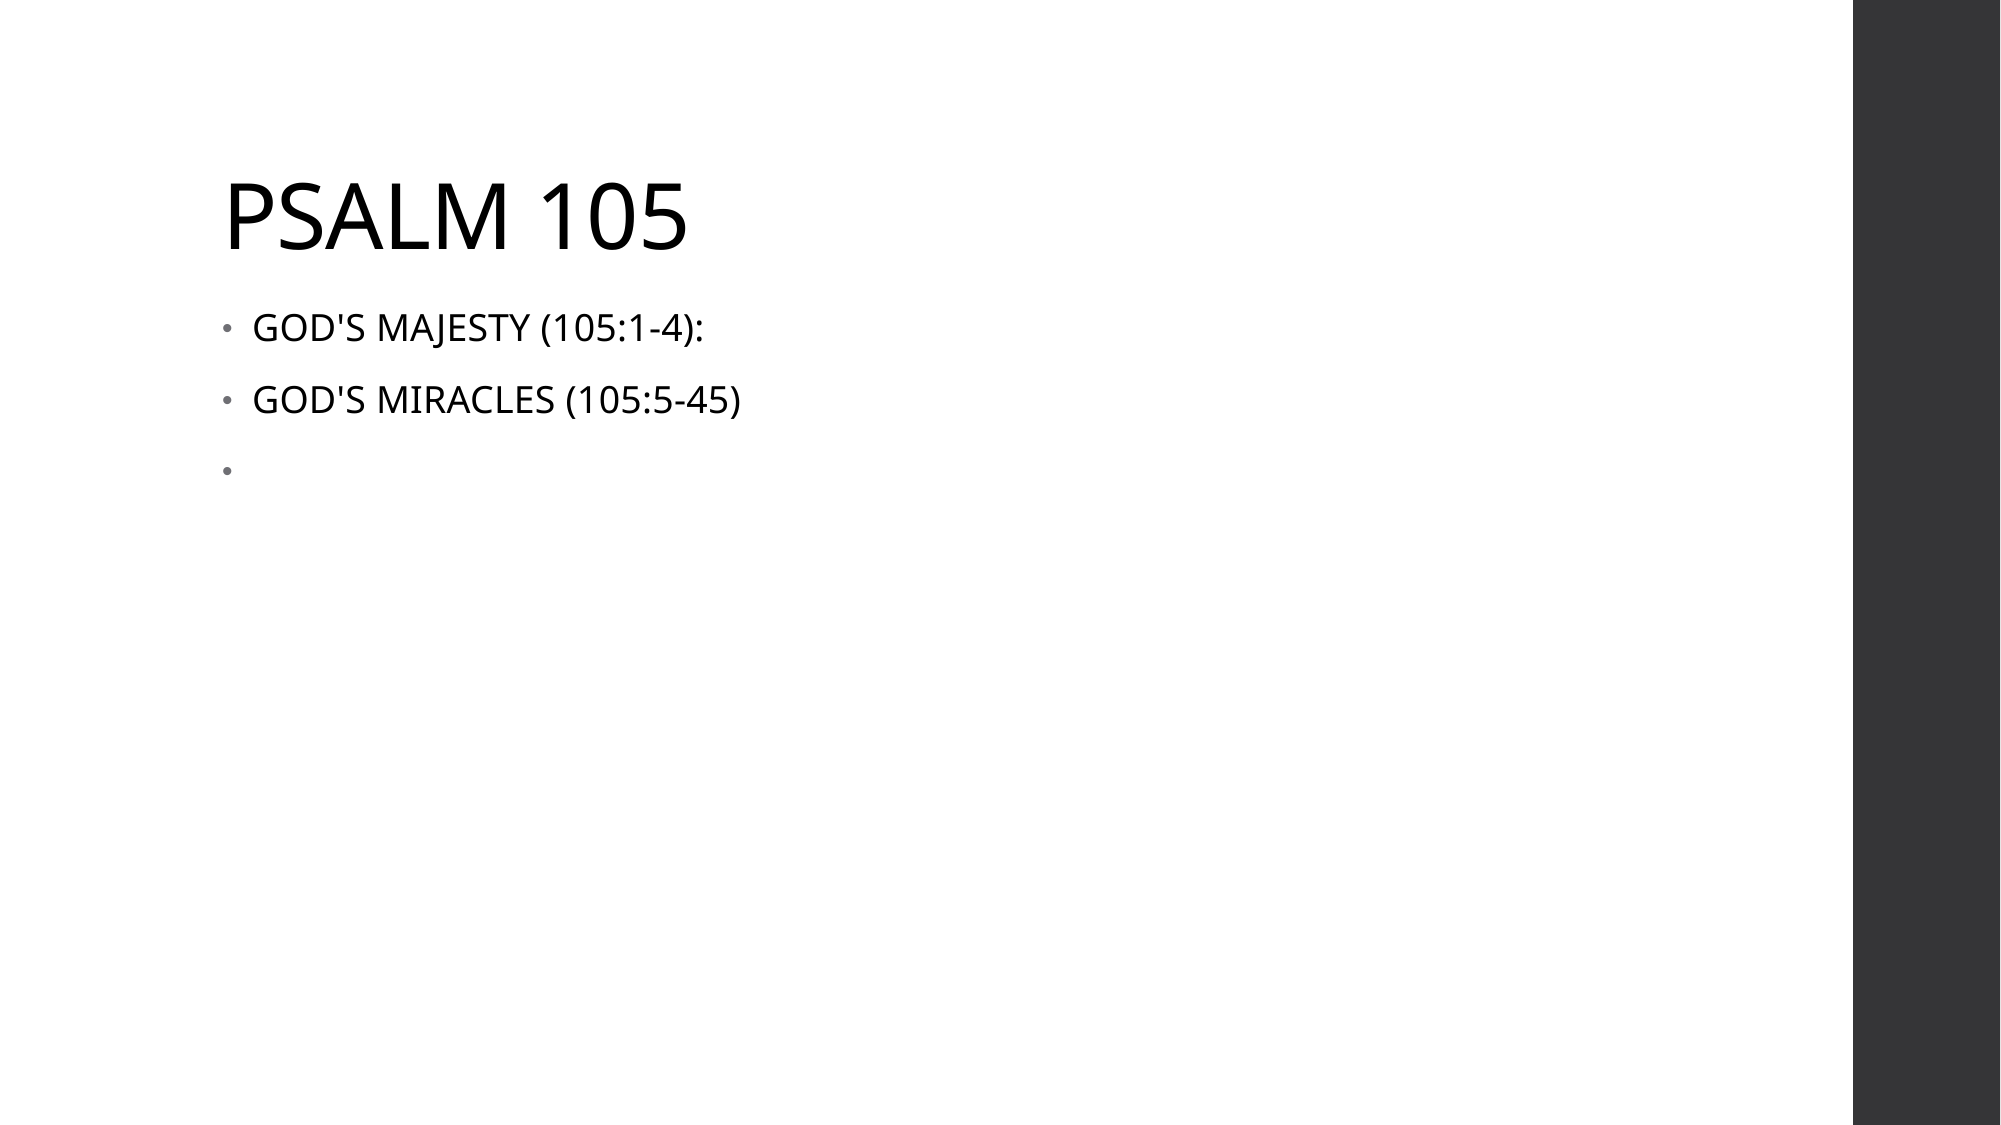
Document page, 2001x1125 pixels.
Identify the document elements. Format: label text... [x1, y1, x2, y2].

list GOD'S MAJESTY (105:1-4): GOD'S MIRACLES (105:5-45) [206, 299, 1617, 1014]
title PSALM 105 [206, 60, 1797, 278]
